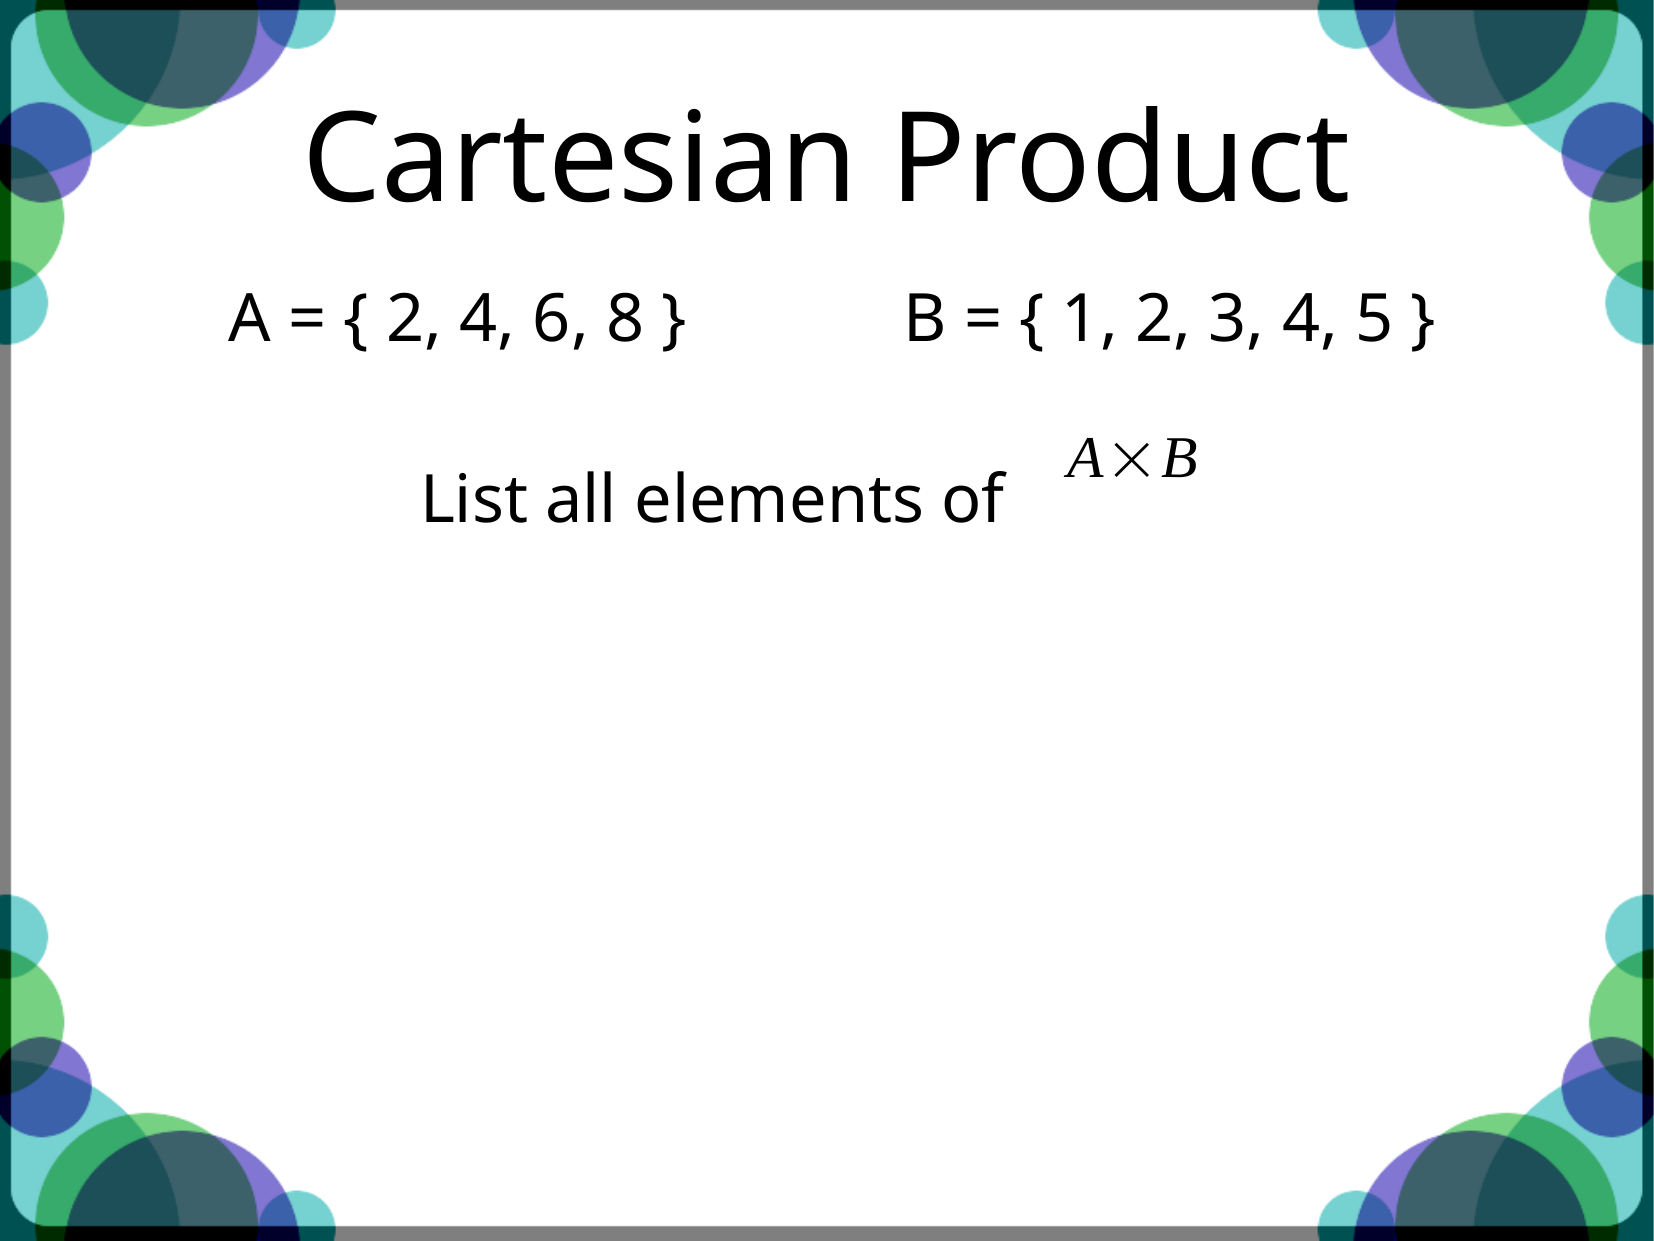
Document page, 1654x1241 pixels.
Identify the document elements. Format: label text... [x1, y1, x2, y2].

picture [0, 0, 1654, 1241]
chart [1045, 425, 1213, 492]
title Cartesian Product [82, 49, 1571, 257]
text_box A = { 2, 4, 6, 8 } B = { 1, 2, 3, 4, 5 } List all elements of [135, 270, 1531, 943]
